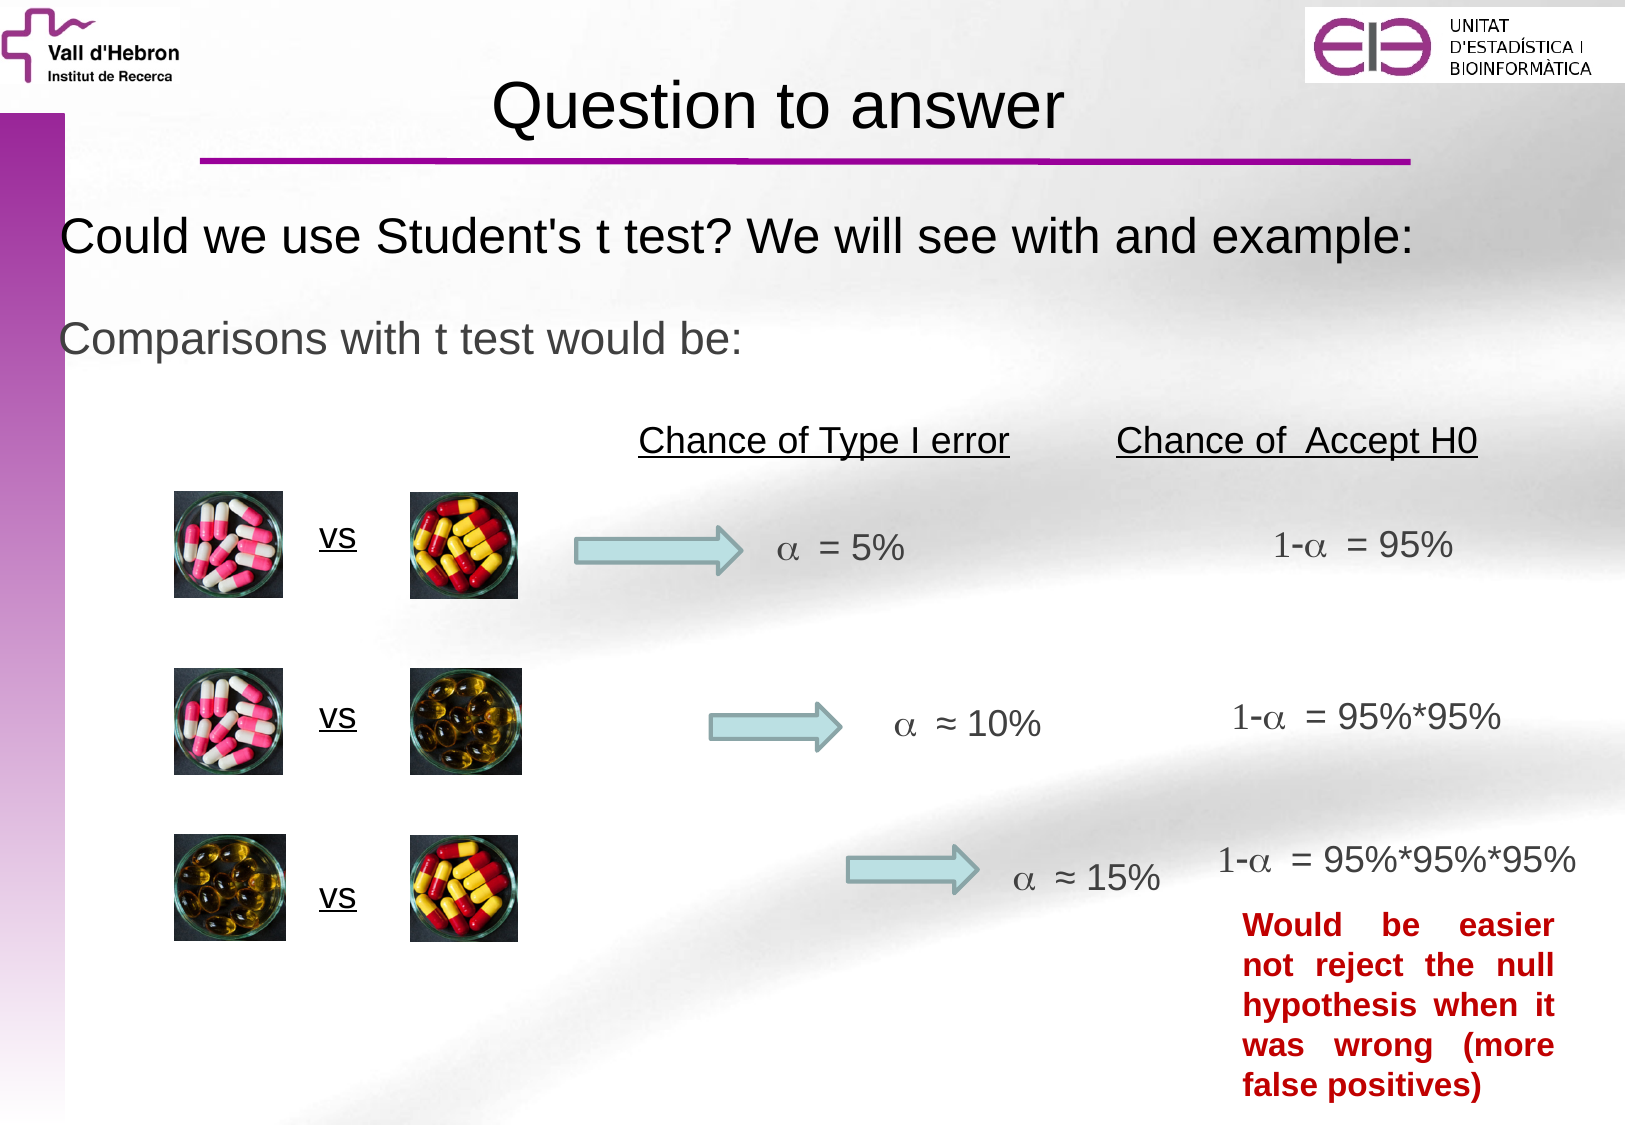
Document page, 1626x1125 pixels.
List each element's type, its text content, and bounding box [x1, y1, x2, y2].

text_box Chance of Accept H0 [1101, 408, 1610, 469]
text_box 1-a = 95%*95% [1216, 684, 1557, 745]
picture [410, 668, 522, 776]
text_box [847, 846, 978, 894]
picture [174, 491, 283, 598]
text_box 1-a = 95% [1257, 512, 1469, 573]
text_box a ≈ 15% [997, 845, 1176, 906]
picture [0, 0, 1625, 1125]
text_box [710, 703, 841, 751]
text_box Question to answer [87, 54, 1470, 190]
text_box a ≈ 10% [878, 691, 1057, 752]
text_box 1-a = 95%*95%*95% [1202, 827, 1596, 888]
picture [410, 491, 518, 599]
list Could we use Student's t test? We will see with and example: [44, 196, 1481, 278]
text_box Would be easier not reject the null hypothesis when it was wrong (more false positives) [1227, 896, 1570, 1111]
text_box [576, 527, 742, 575]
text_box Comparisons with t test would be: [43, 301, 1471, 867]
text_box a = 5% [761, 515, 920, 576]
text_box Chance of Type I error [623, 408, 1101, 469]
picture [174, 668, 283, 776]
text_box vs vs vs [304, 503, 376, 969]
